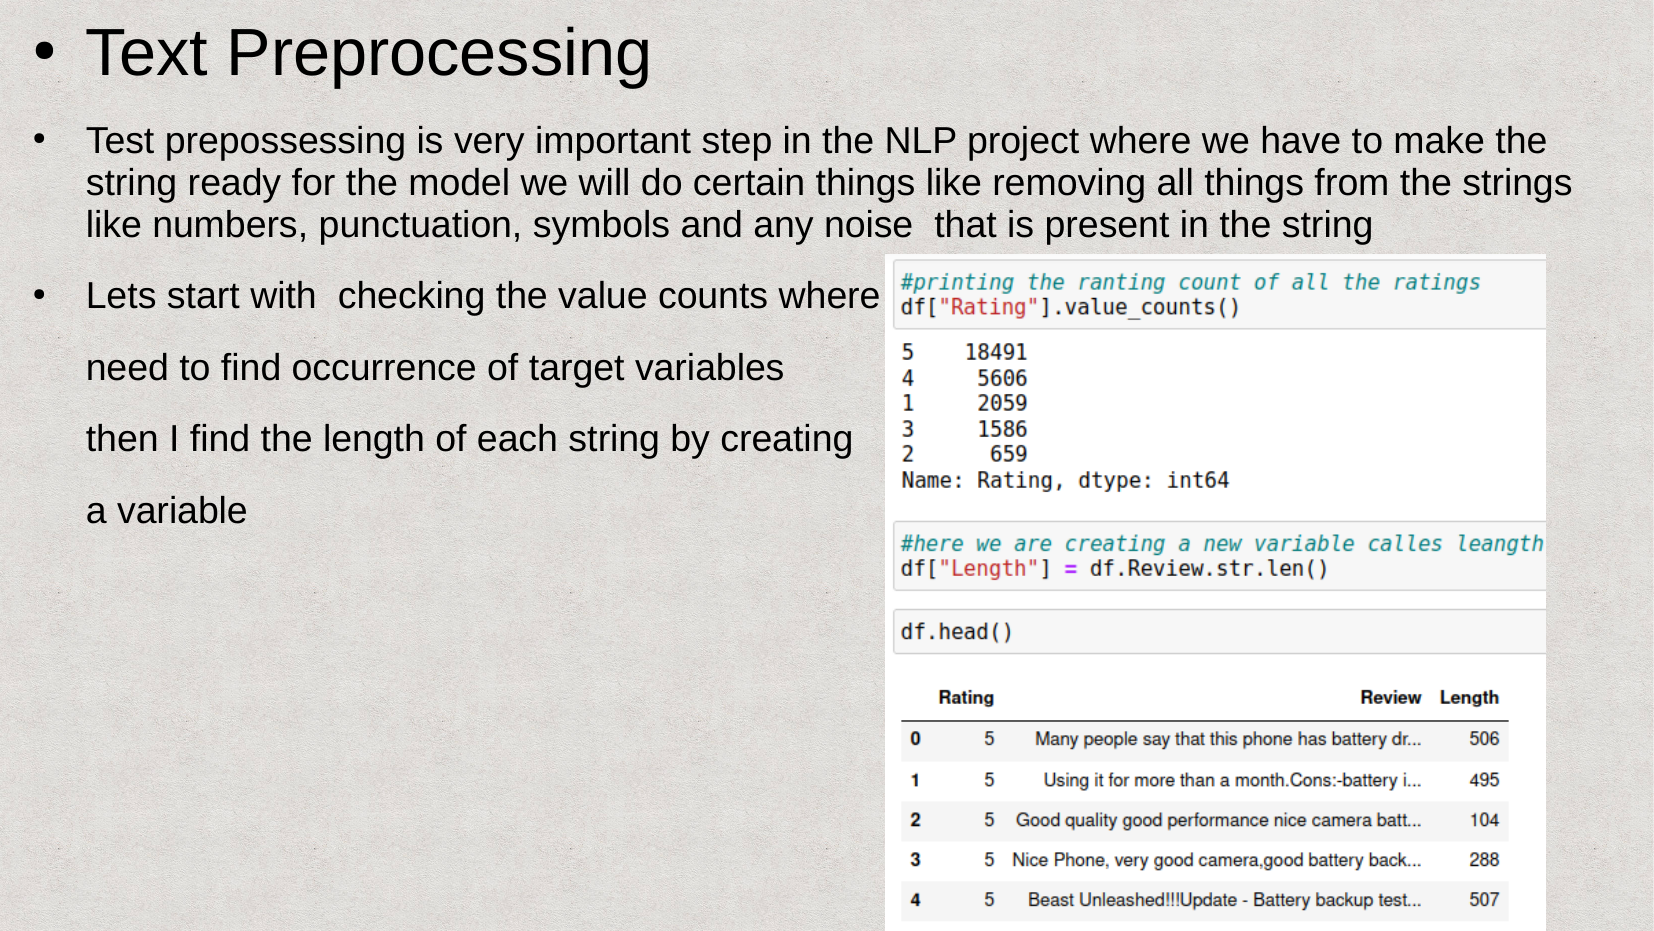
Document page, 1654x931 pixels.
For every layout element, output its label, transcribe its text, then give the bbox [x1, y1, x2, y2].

list Text Preprocessing Test prepossessing is very important step in the NLP project where we have to make the string ready for the model we will do certain things like removing all things from the strings like numbers, punctuation, symbols and any noise that is present in the string Lets start with checking the value counts where need to find occurrence of target variables then I find the length of each string by creating a variable [15, 15, 1636, 915]
picture [0, 0, 1654, 931]
